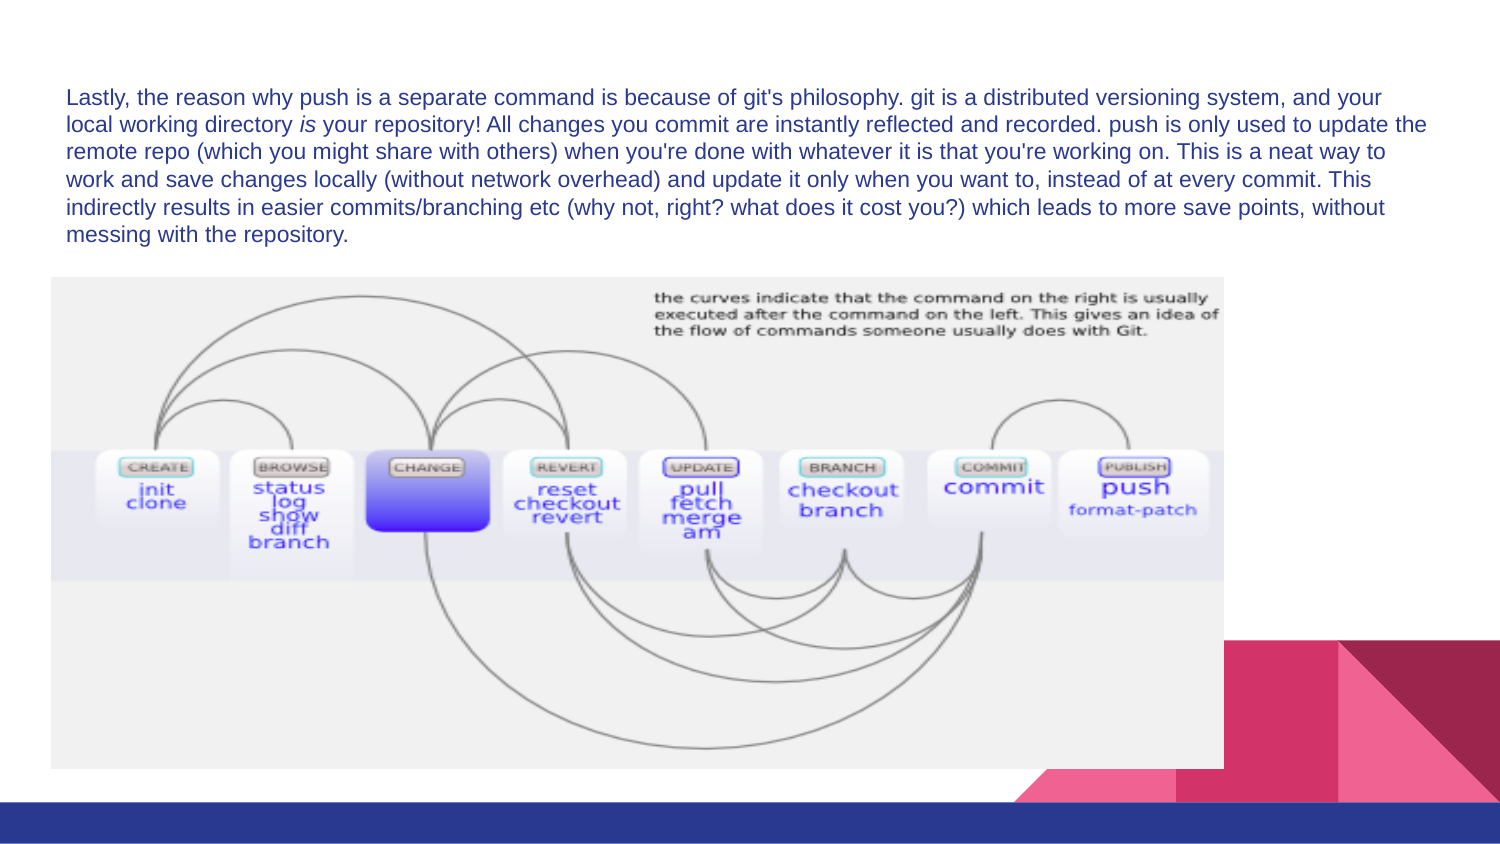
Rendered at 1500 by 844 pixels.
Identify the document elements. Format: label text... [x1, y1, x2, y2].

title Lastly, the reason why push is a separate command is because of git's philosophy. git is a distributed versioning system, and your local working directory is your repository! All changes you commit are instantly reflected and recorded. push is only used to update the remote repo (which you might share with others) when you're done with whatever it is that you're working on. This is a neat way to work and save changes locally (without network overhead) and update it only when you want to, instead of at every commit. This indirectly results in easier commits/branching etc (why not, right? what does it cost you?) which leads to more save points, without messing with the repository. [51, 67, 1449, 167]
list [78, 199, 1477, 747]
picture [51, 277, 1224, 769]
